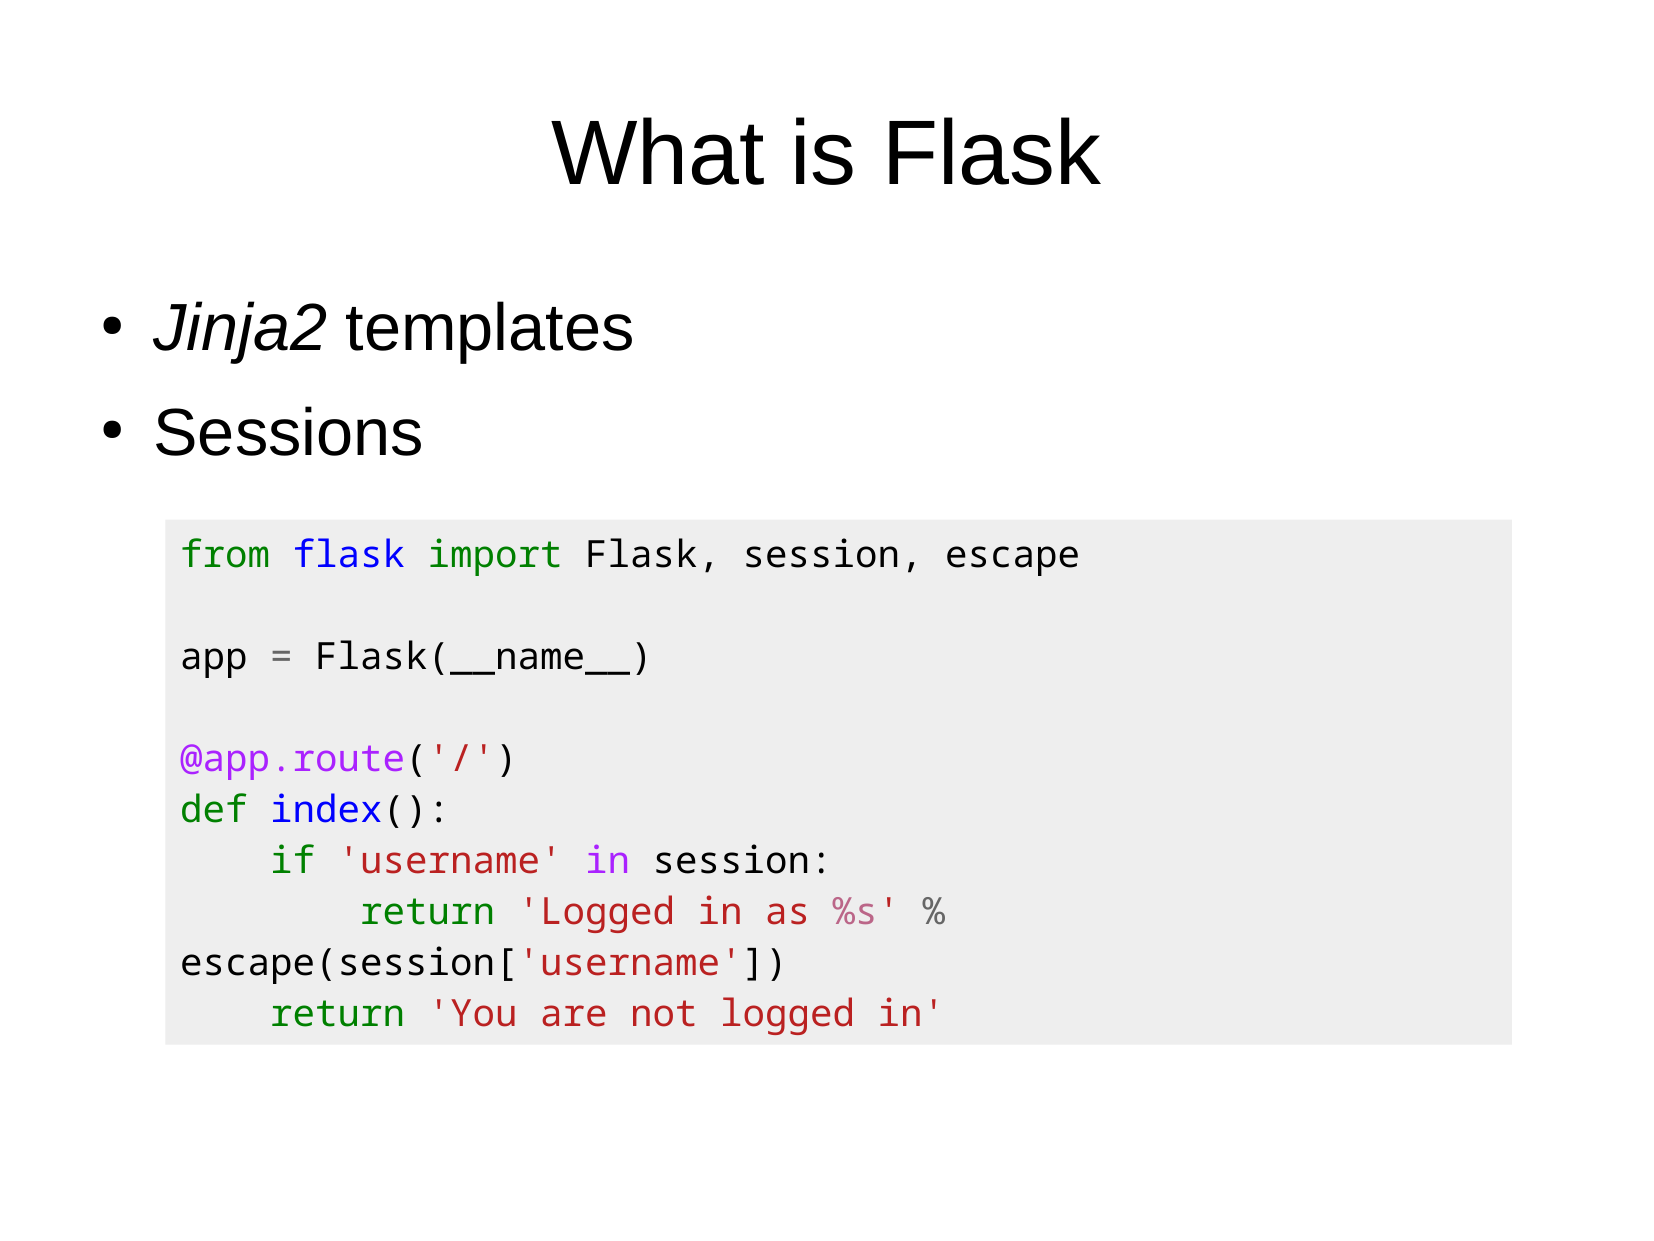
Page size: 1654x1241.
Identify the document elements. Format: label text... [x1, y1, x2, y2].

title What is Flask [82, 49, 1571, 257]
text_box from flask import Flask, session, escape app = Flask(__name__) @app.route('/') def index(): if 'username' in session: return 'Logged in as %s' % escape(session['username']) return 'You are not logged in' [165, 519, 1512, 875]
list Jinja2 templates Sessions [82, 290, 1571, 1010]
